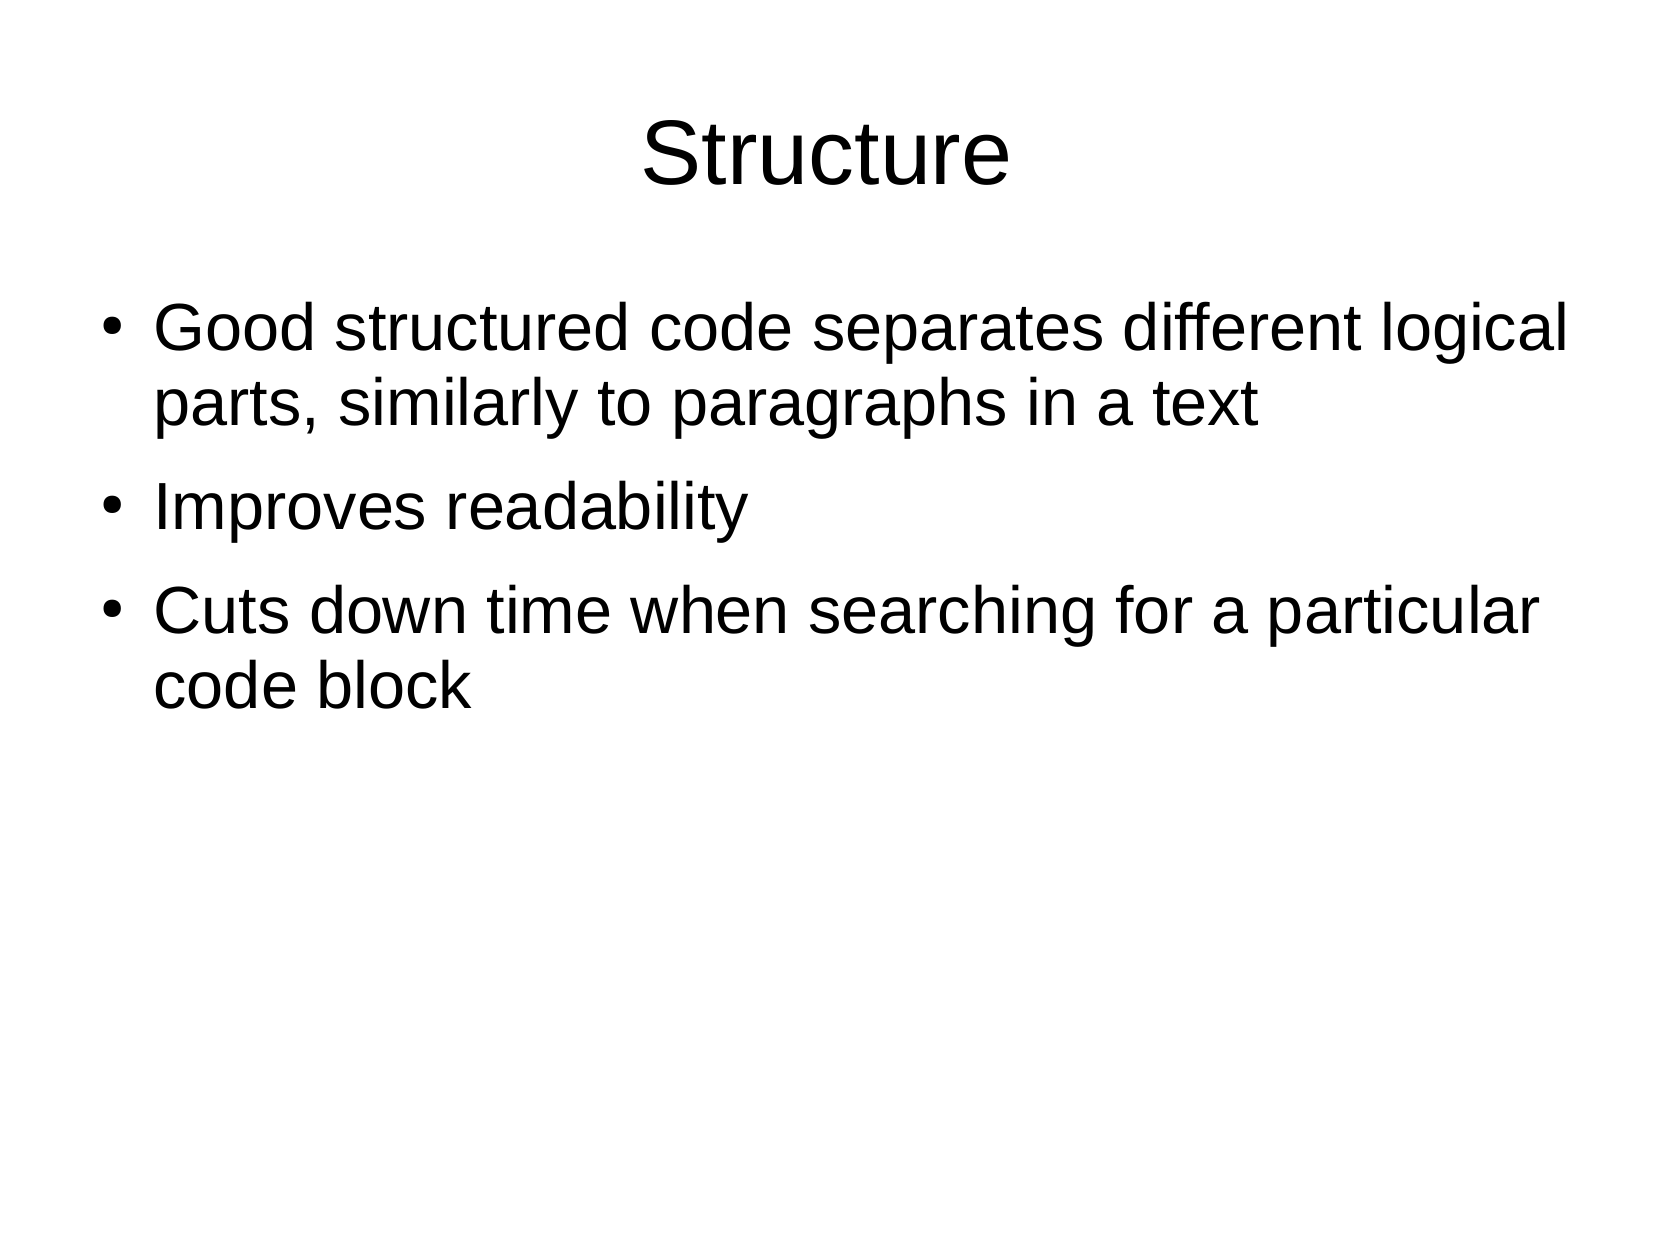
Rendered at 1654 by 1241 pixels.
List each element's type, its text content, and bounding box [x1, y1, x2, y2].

list Good structured code separates different logical parts, similarly to paragraphs in a text Improves readability Cuts down time when searching for a particular code block [82, 290, 1571, 1010]
title Structure [82, 49, 1571, 257]
